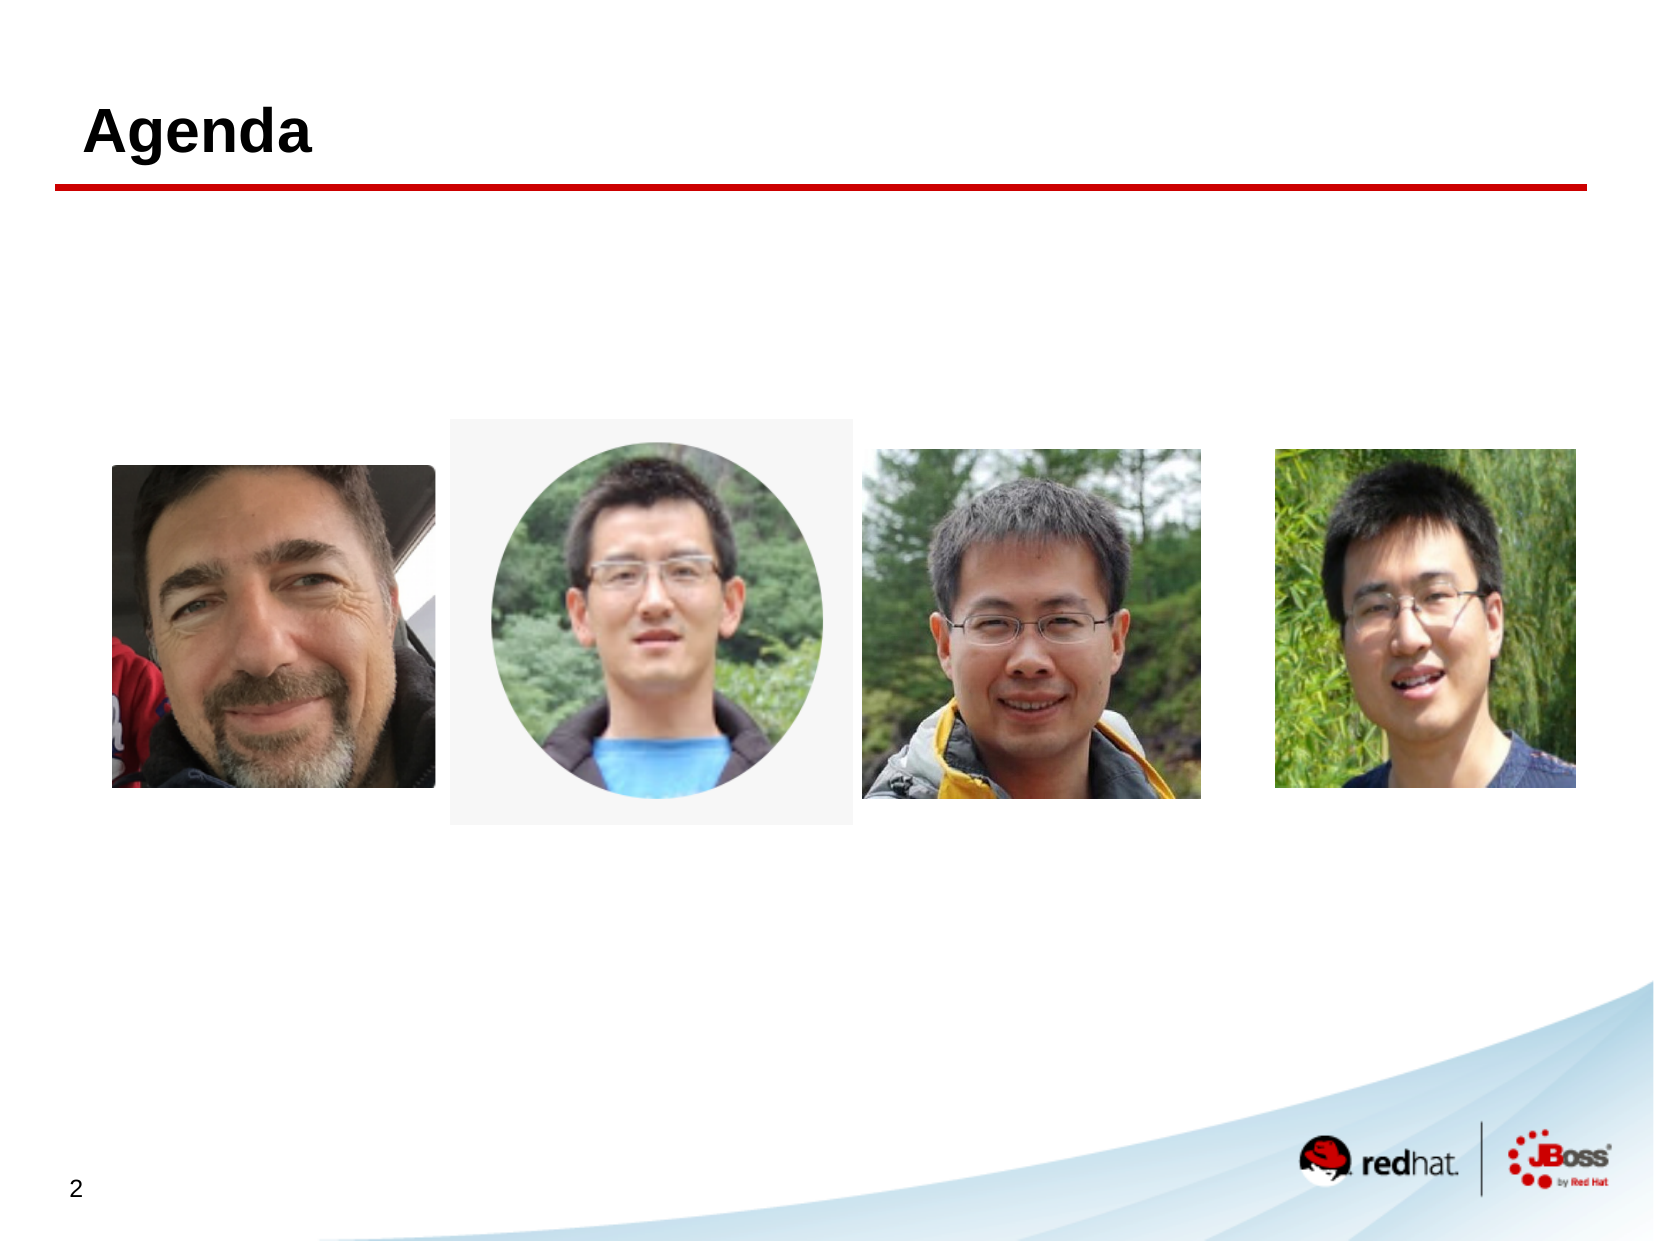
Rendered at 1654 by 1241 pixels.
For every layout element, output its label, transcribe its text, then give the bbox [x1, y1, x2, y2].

list [86, 232, 1576, 1027]
picture [0, 0, 1654, 1241]
title Agenda [82, 37, 1571, 226]
